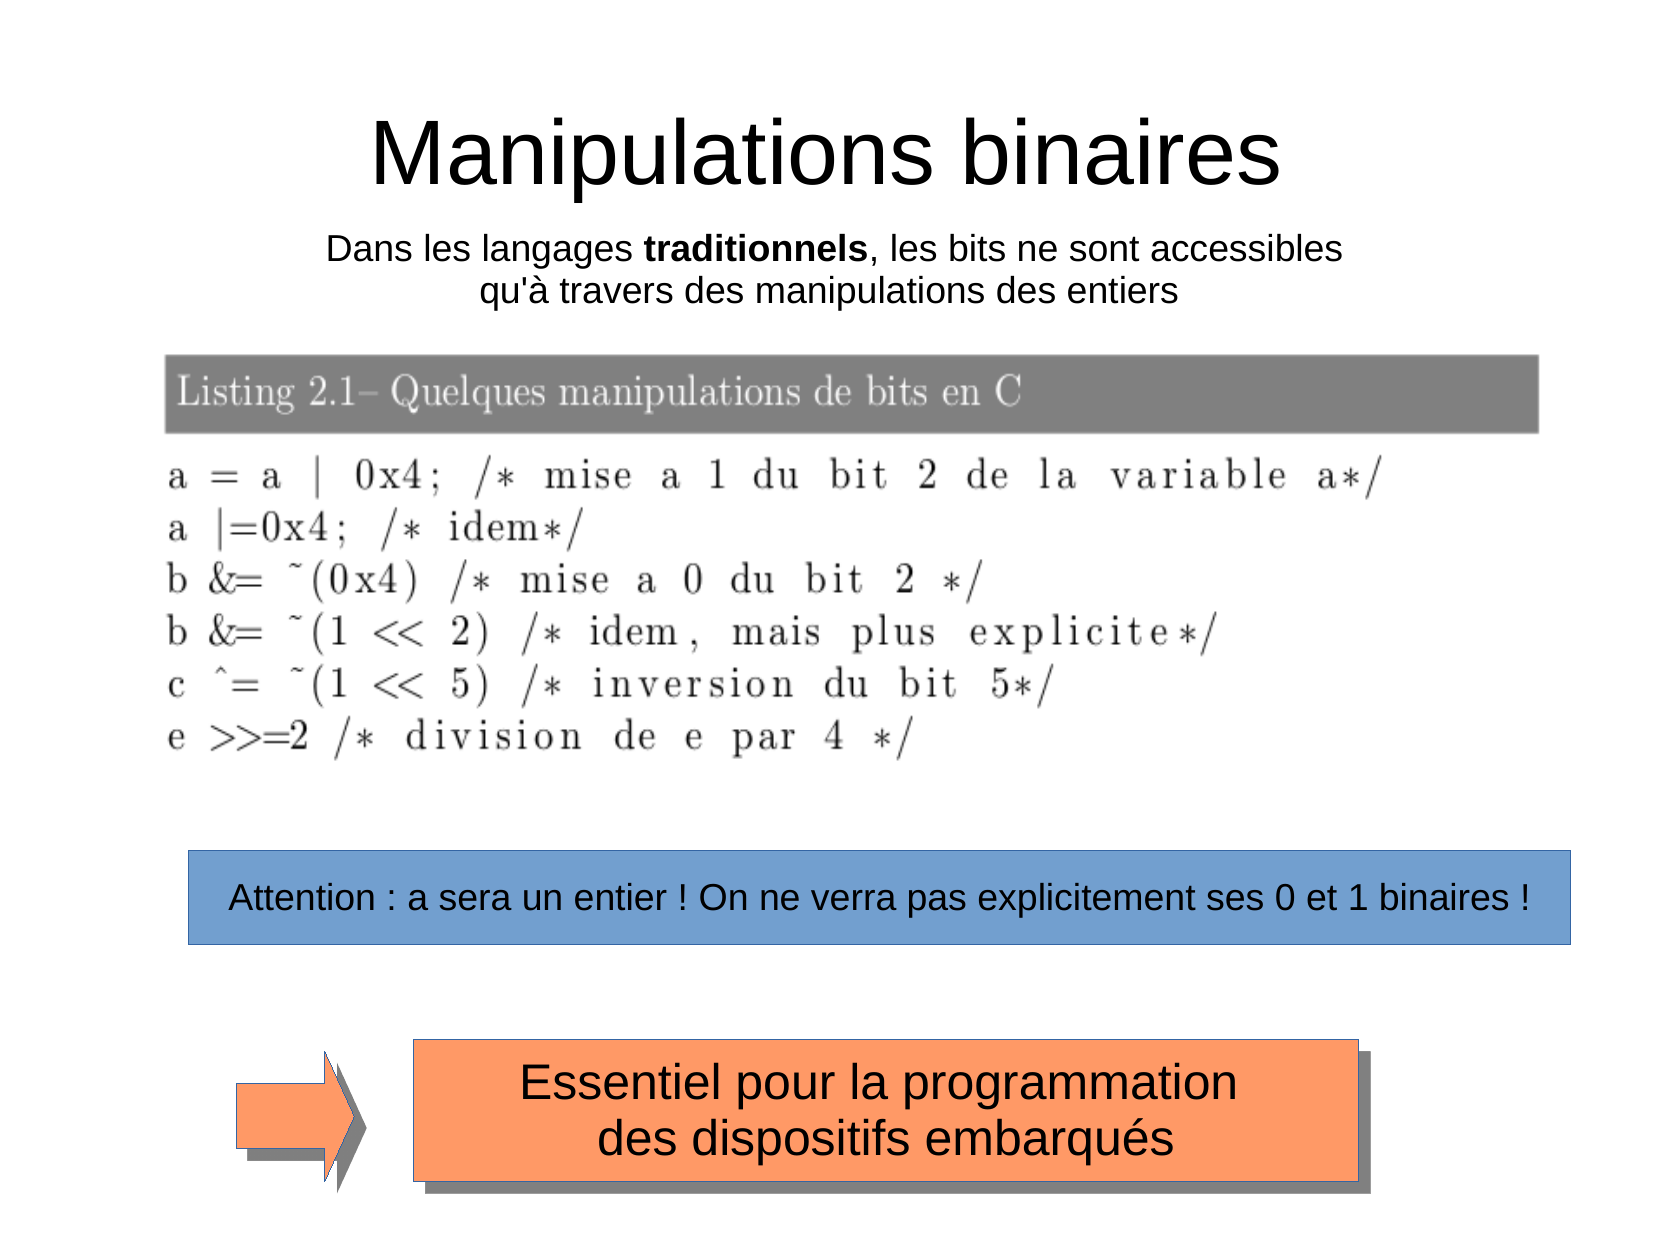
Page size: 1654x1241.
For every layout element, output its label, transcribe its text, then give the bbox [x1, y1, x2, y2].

text_box [236, 1051, 355, 1182]
text_box Attention : a sera un entier ! On ne verra pas explicitement ses 0 et 1 binaires ! [188, 850, 1571, 945]
title Manipulations binaires [82, 49, 1571, 257]
text_box Dans les langages traditionnels, les bits ne sont accessibles qu'à travers des manipulations des entiers [310, 220, 1359, 319]
picture [109, 330, 1595, 815]
text_box Essentiel pour la programmation des dispositifs embarqués [413, 1039, 1359, 1182]
